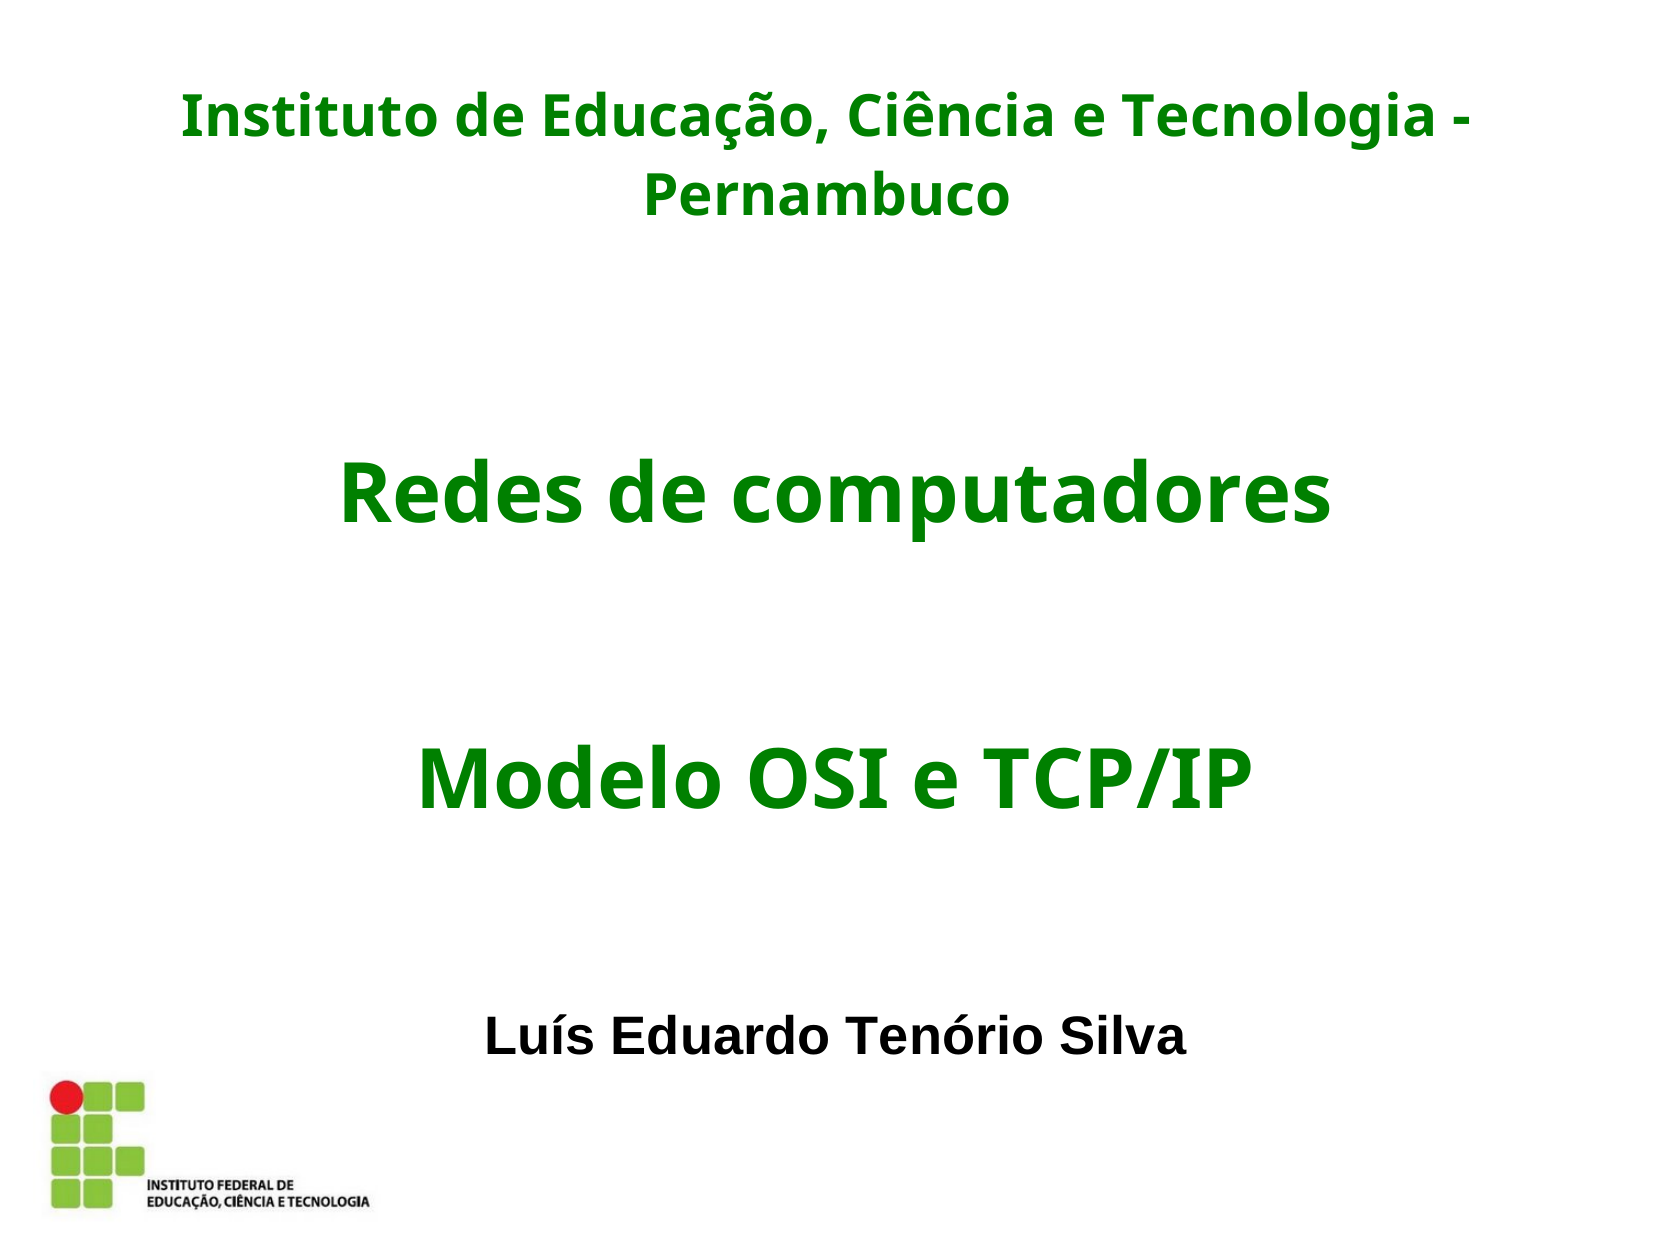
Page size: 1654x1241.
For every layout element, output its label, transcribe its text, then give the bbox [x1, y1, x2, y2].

title Instituto de Educação, Ciência e Tecnologia - Pernambuco [82, 49, 1571, 257]
picture [33, 1062, 384, 1230]
list Redes de computadores Modelo OSI e TCP/IP Luís Eduardo Tenório Silva [82, 290, 1571, 1107]
